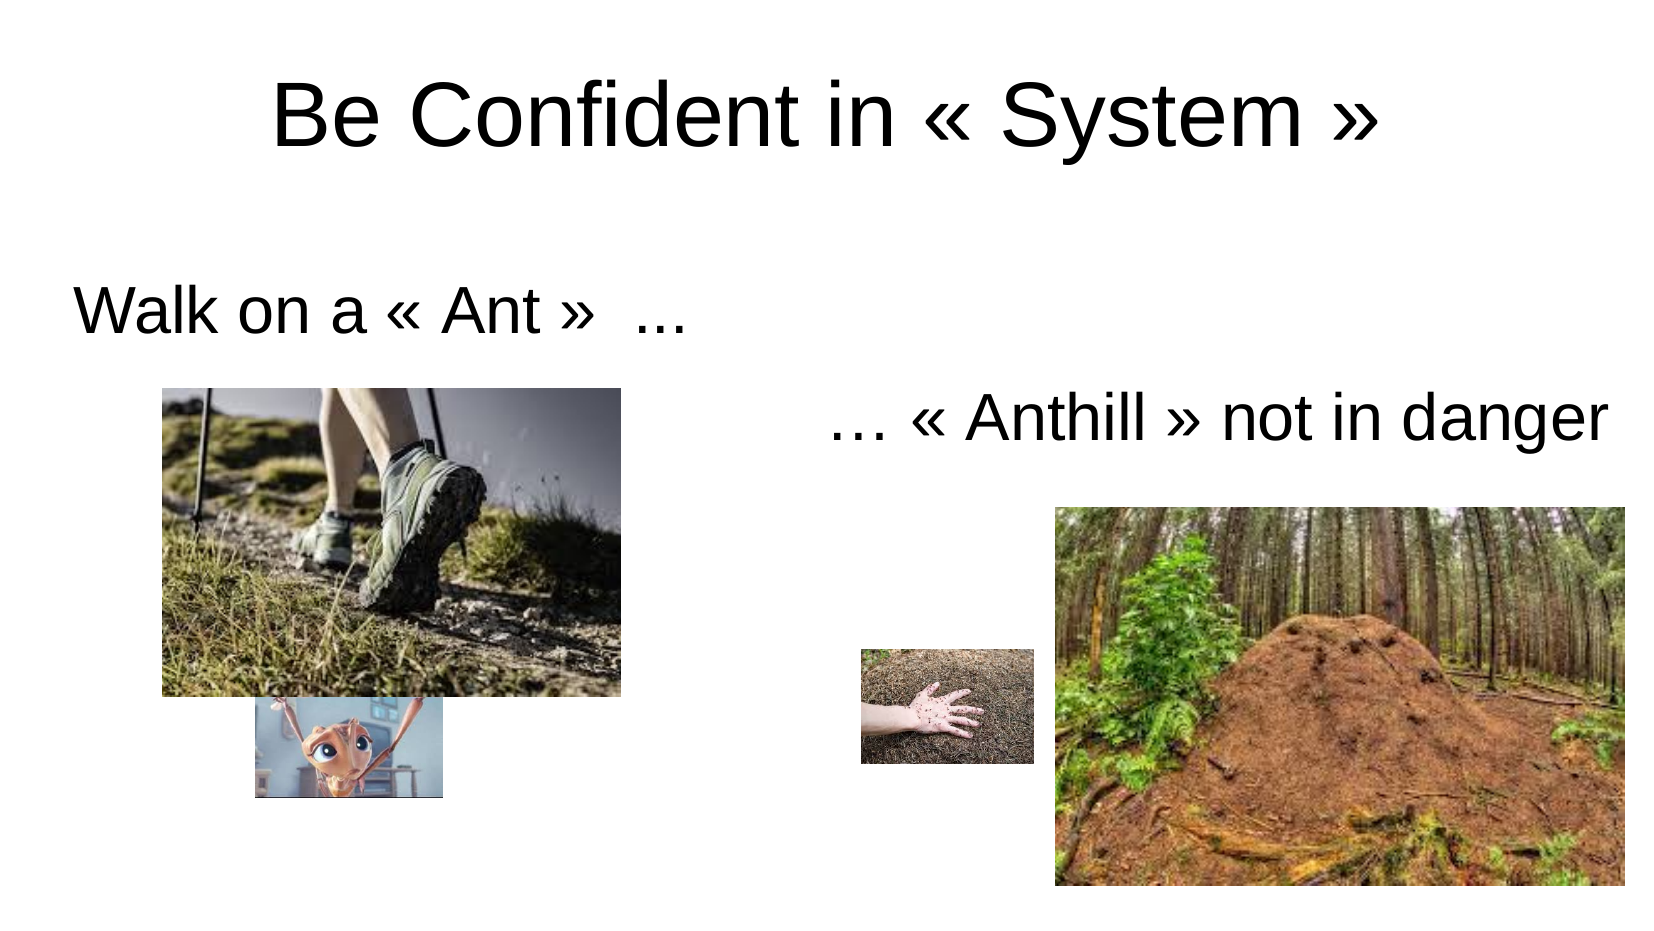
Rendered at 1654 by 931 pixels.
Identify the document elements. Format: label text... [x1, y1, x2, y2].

picture [1055, 507, 1625, 886]
title Be Confident in « System » [82, 37, 1571, 193]
picture [861, 649, 1034, 764]
text_box … « Anthill » not in danger [810, 372, 1625, 462]
picture [162, 388, 621, 798]
text_box Walk on a « Ant » ... [59, 265, 739, 430]
